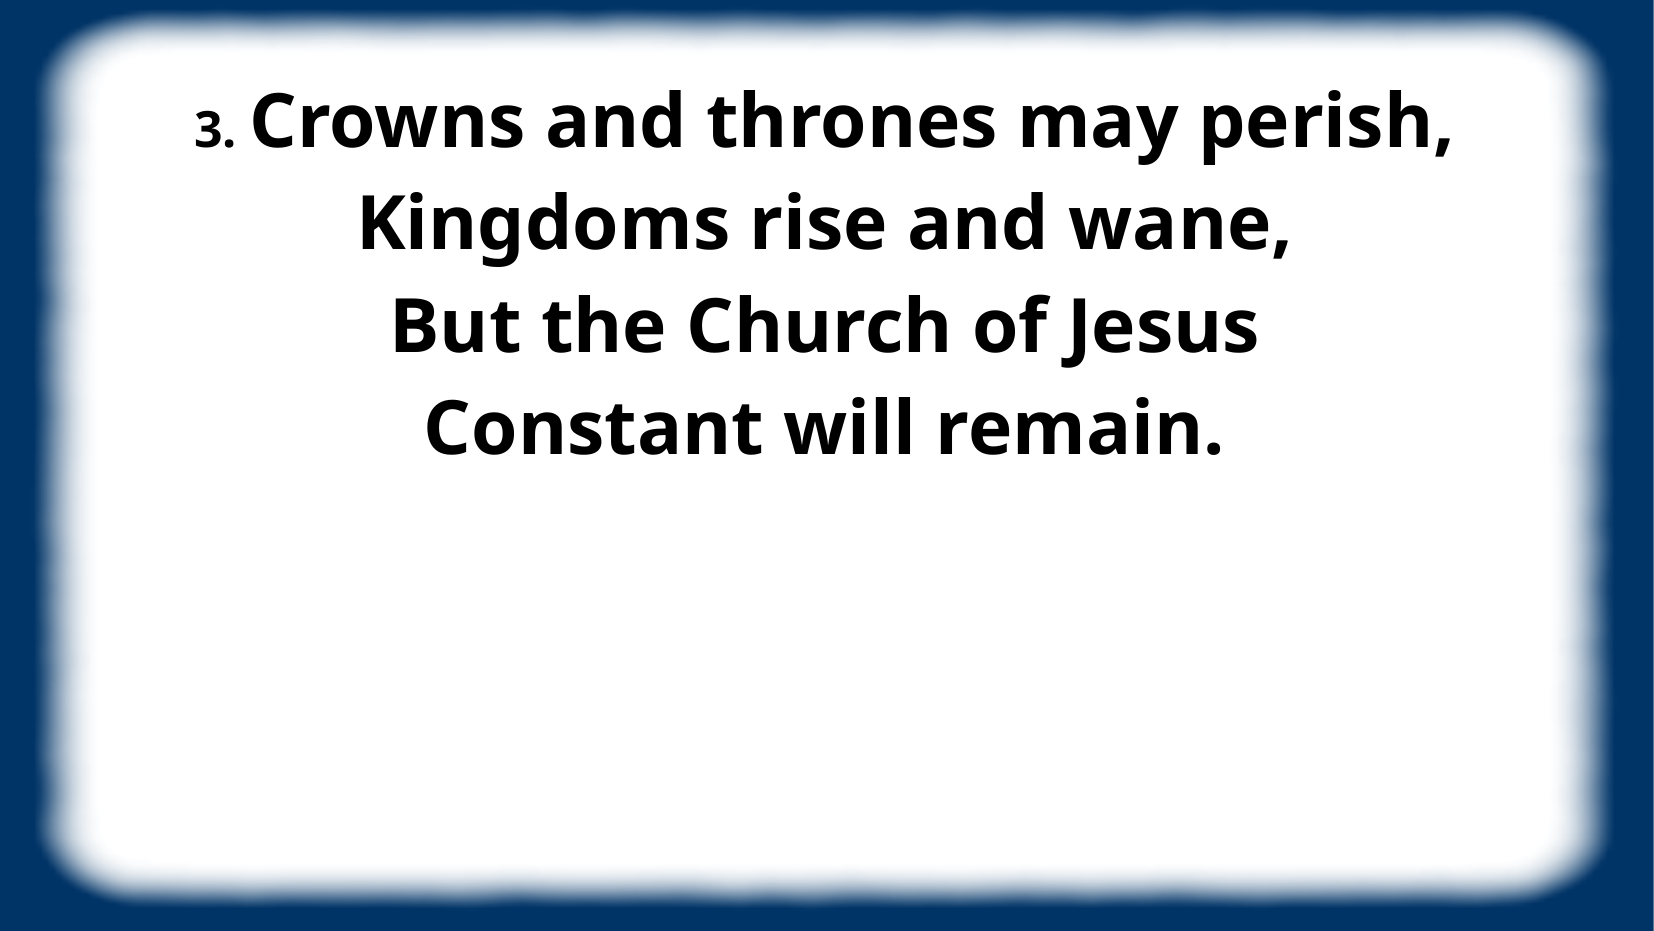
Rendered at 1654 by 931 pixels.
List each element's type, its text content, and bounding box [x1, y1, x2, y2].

text_box 3. Crowns and thrones may perish, Kingdoms rise and wane, But the Church of Jesus Constant will remain. [105, 60, 1546, 473]
picture [0, 0, 1654, 931]
